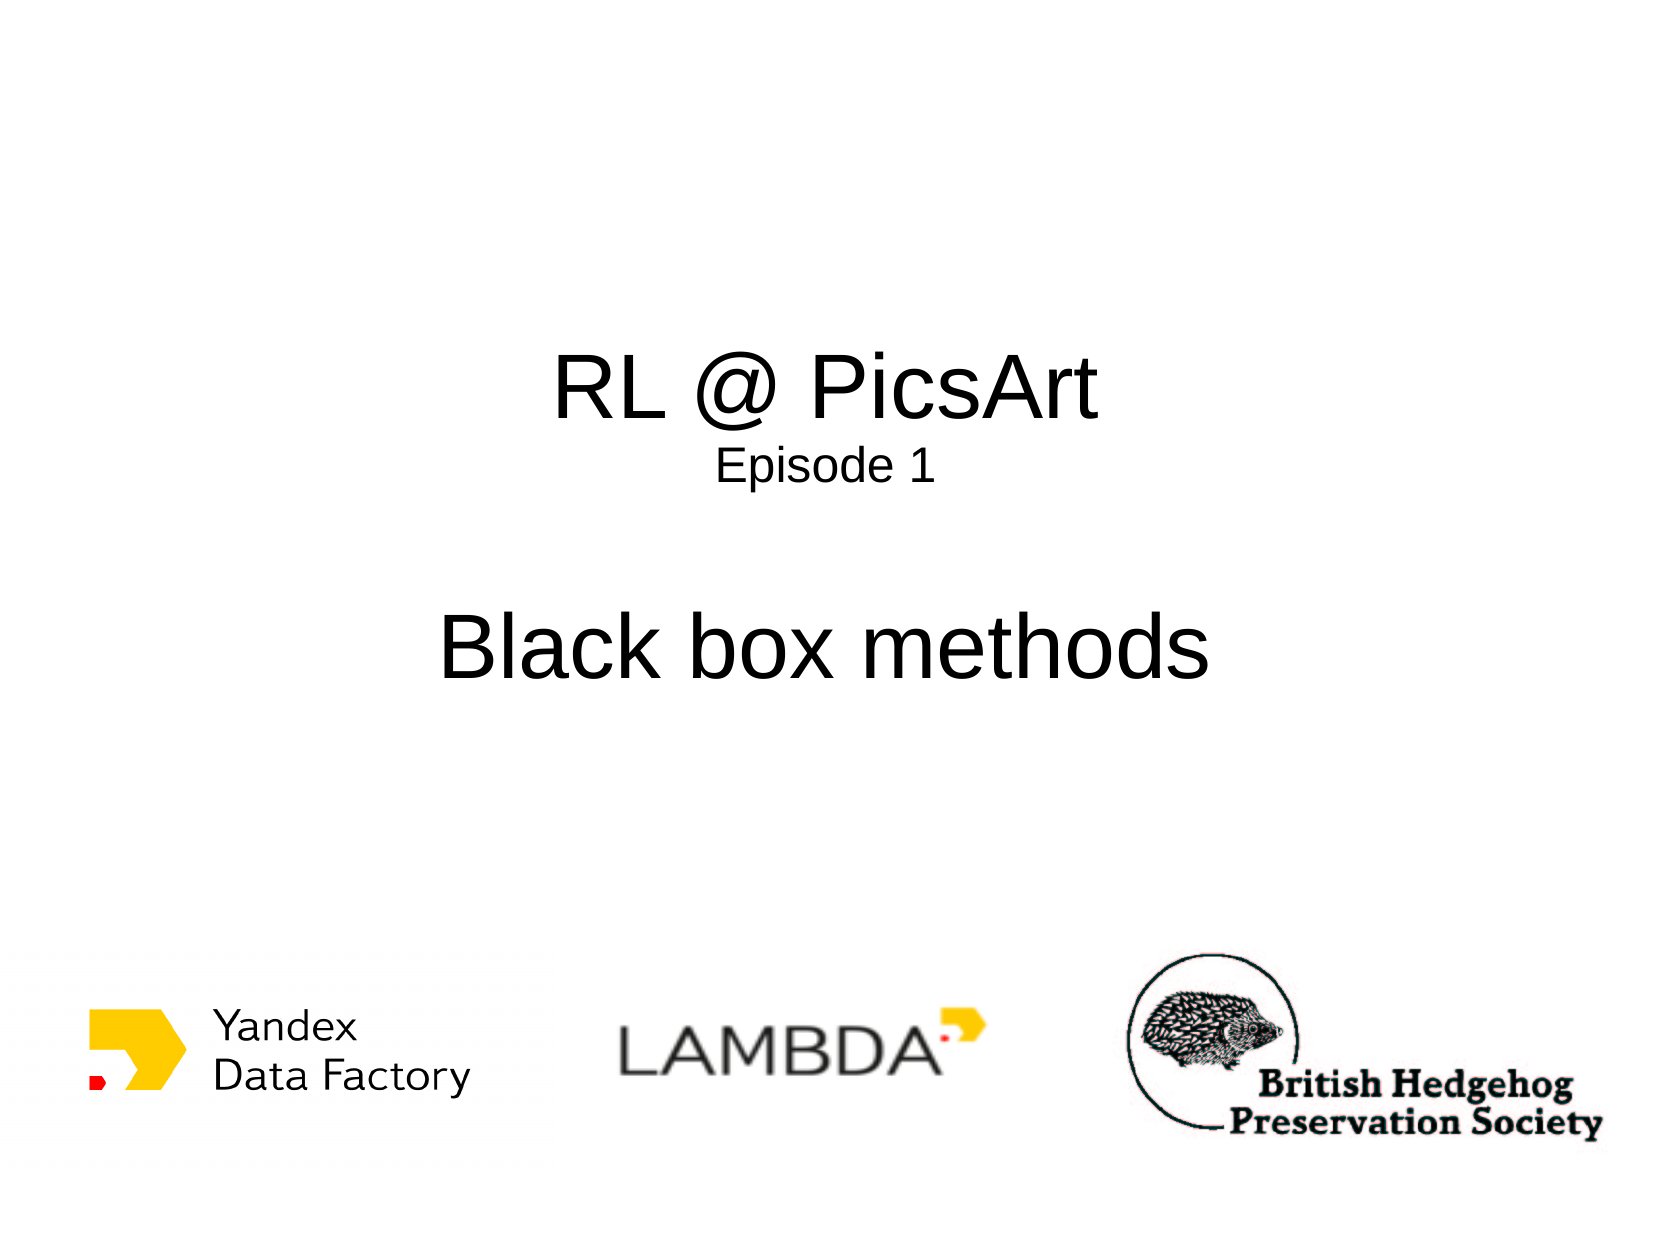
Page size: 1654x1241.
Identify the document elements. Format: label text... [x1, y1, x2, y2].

picture [0, 929, 556, 1171]
text_box RL @ PicsArt Episode 1 Black box methods [0, 311, 1654, 723]
picture [585, 872, 1006, 1213]
picture [1050, 869, 1654, 1241]
